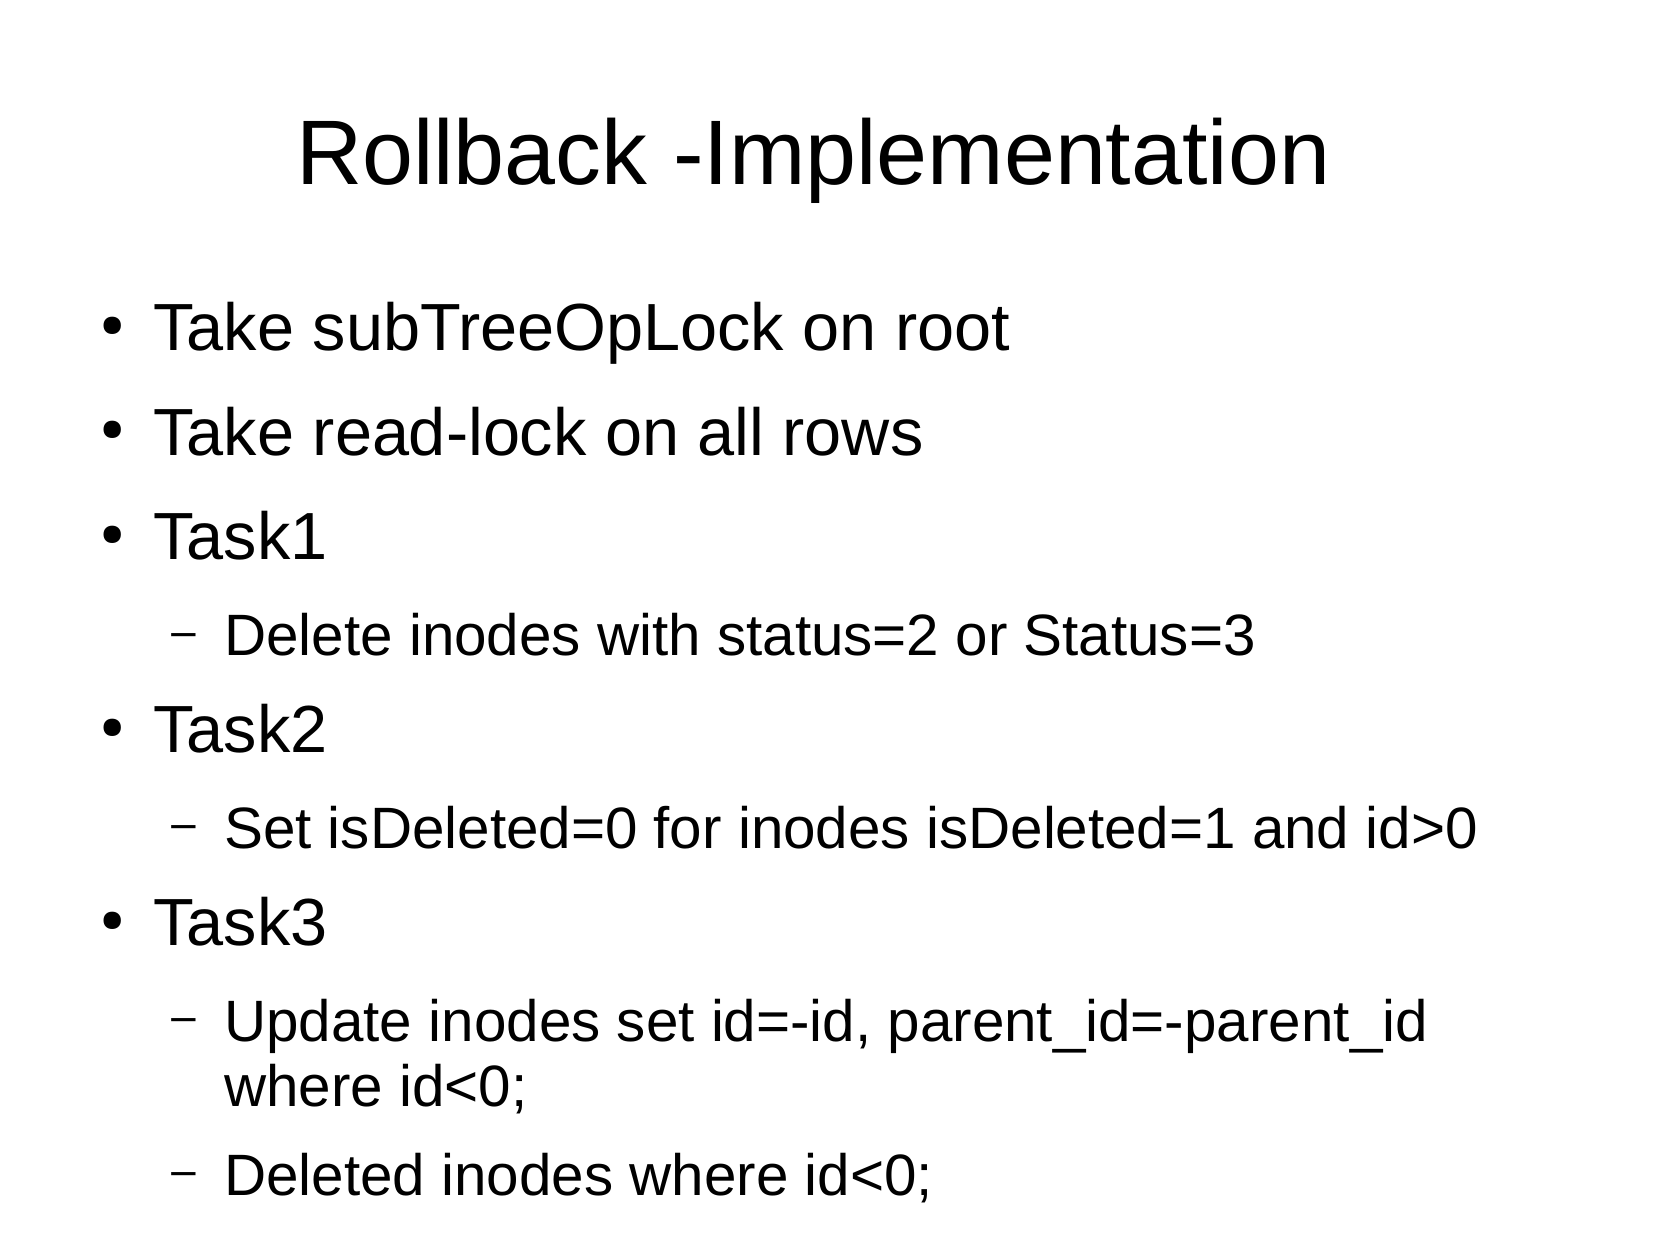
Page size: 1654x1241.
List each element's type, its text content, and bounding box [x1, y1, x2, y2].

list Take subTreeOpLock on root Take read-lock on all rows Task1 Delete inodes with status=2 or Status=3 Task2 Set isDeleted=0 for inodes isDeleted=1 and id>0 Task3 Update inodes set id=-id, parent_id=-parent_id where id<0; Deleted inodes where id<0; [82, 290, 1538, 1241]
title Rollback -Implementation [82, 68, 1571, 237]
